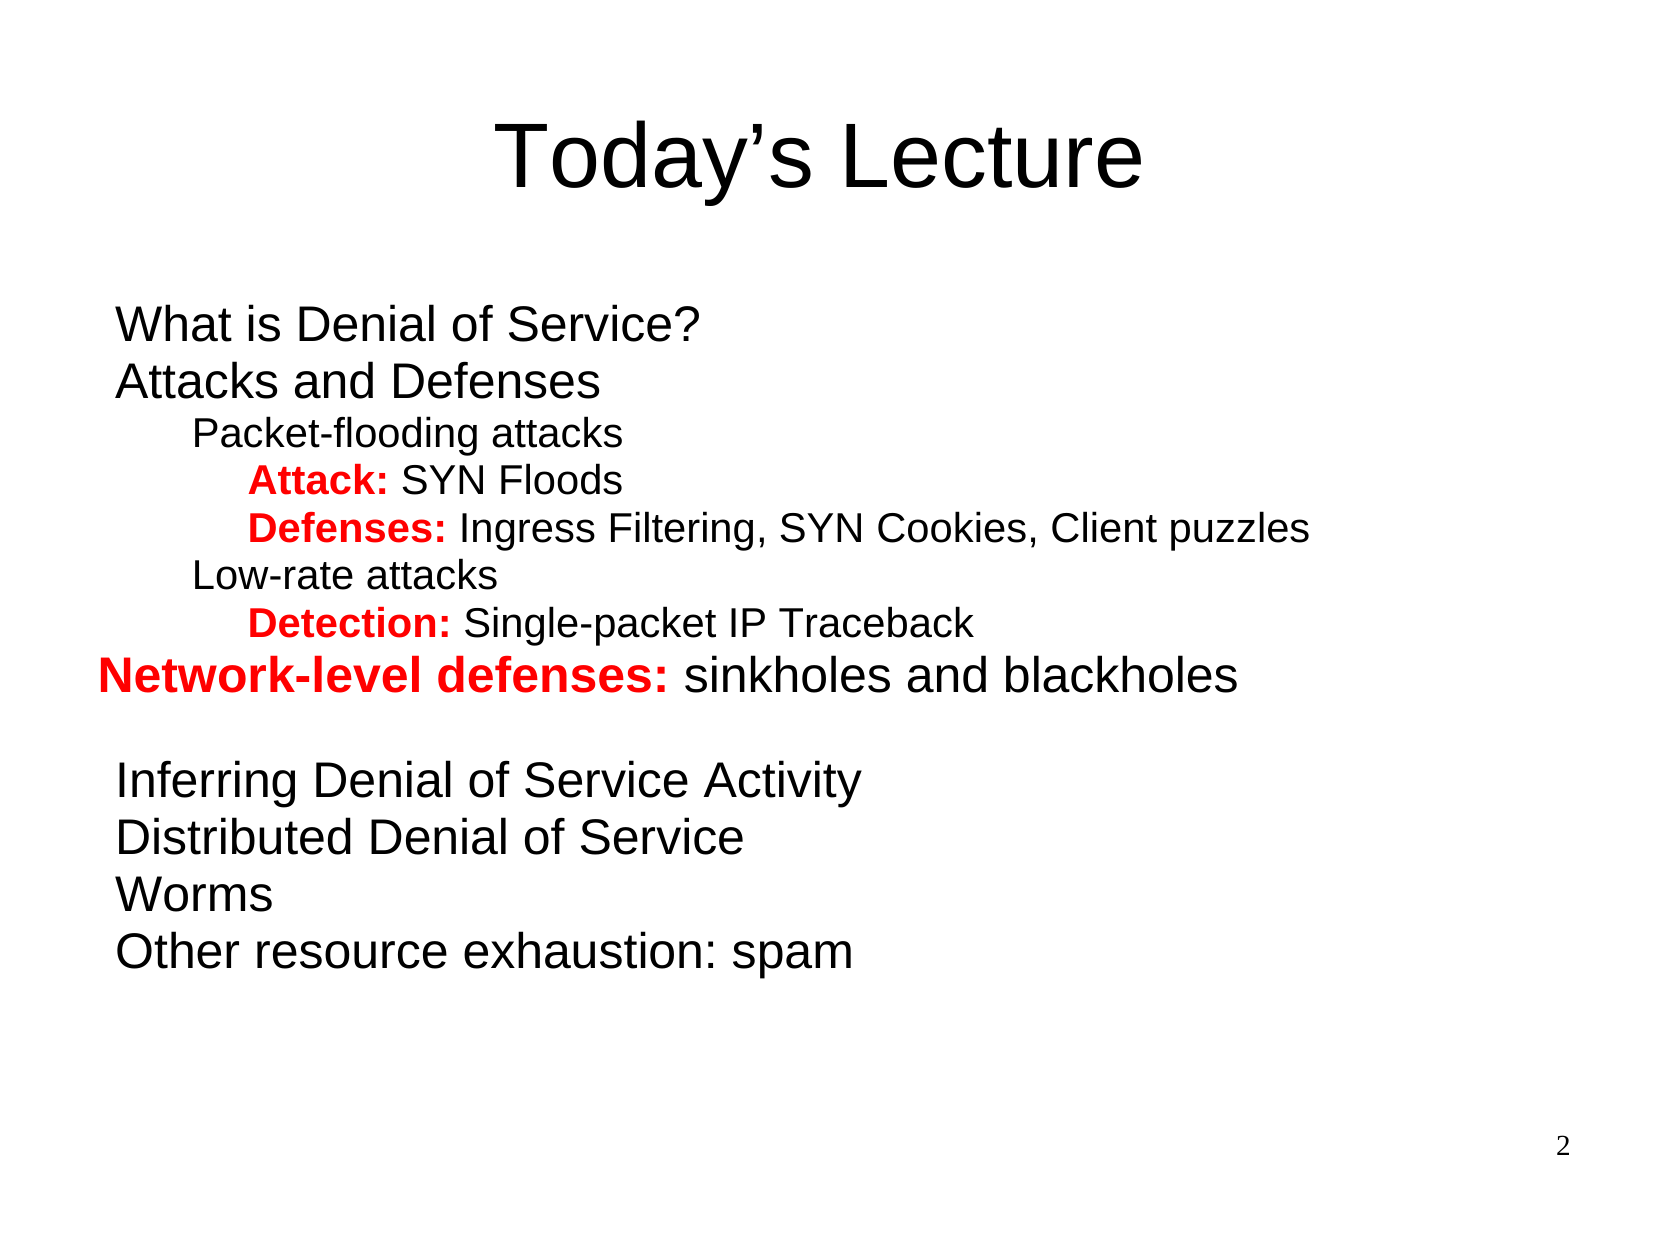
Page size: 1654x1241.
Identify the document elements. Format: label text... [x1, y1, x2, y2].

title Today’s Lecture [27, 52, 1613, 260]
list What is Denial of Service? Attacks and Defenses Packet-flooding attacks Attack: SYN Floods Defenses: Ingress Filtering, SYN Cookies, Client puzzles Low-rate attacks Detection: Single-packet IP Traceback Network-level defenses: sinkholes and blackholes Inferring Denial of Service Activity Distributed Denial of Service Worms Other resource exhaustion: spam [82, 297, 1571, 1172]
